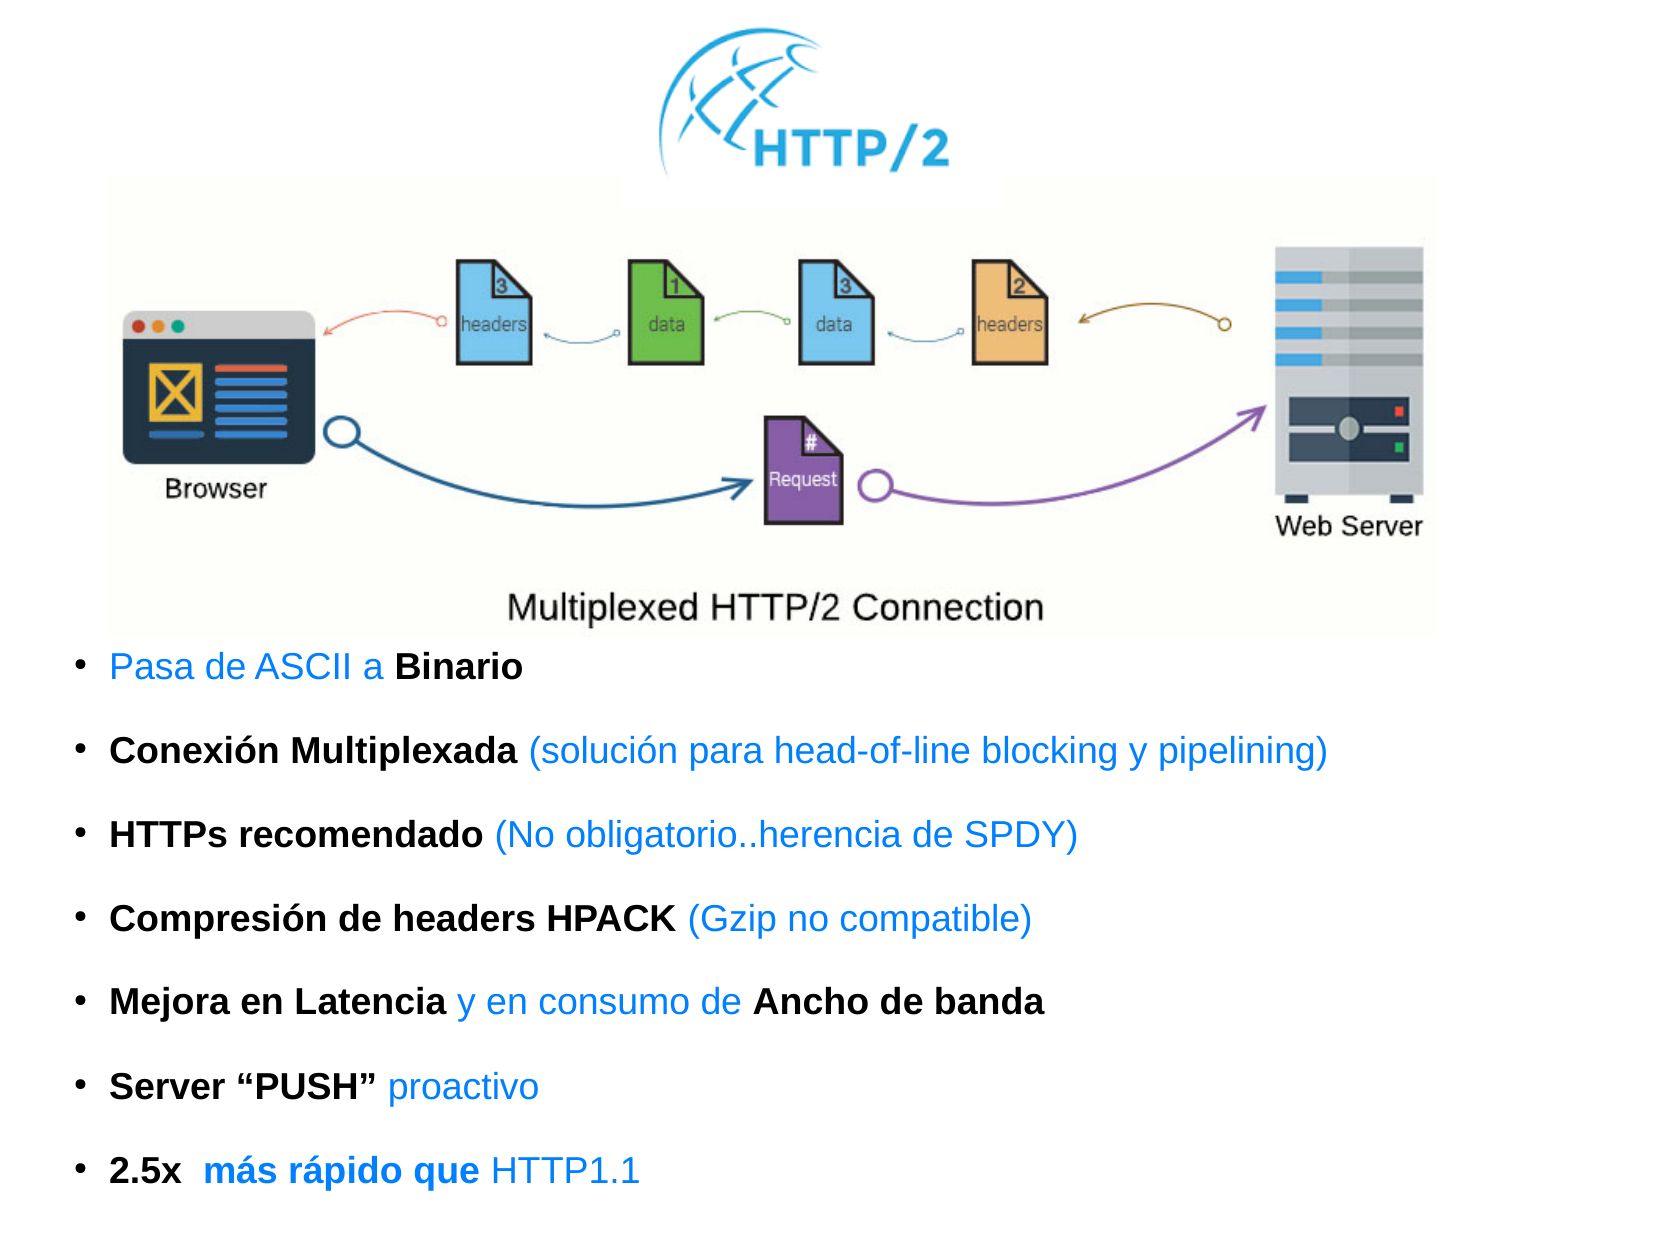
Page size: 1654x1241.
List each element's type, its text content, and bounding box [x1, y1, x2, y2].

text_box Pasa de ASCII a Binario Conexión Multiplexada (solución para head-of-line blocking y pipelining) HTTPs recomendado (No obligatorio..herencia de SPDY) Compresión de headers HPACK (Gzip no compatible) Mejora en Latencia y en consumo de Ancho de banda Server “PUSH” proactivo 2.5x más rápido que HTTP1.1 [59, 637, 1619, 1241]
picture [106, 0, 1438, 637]
